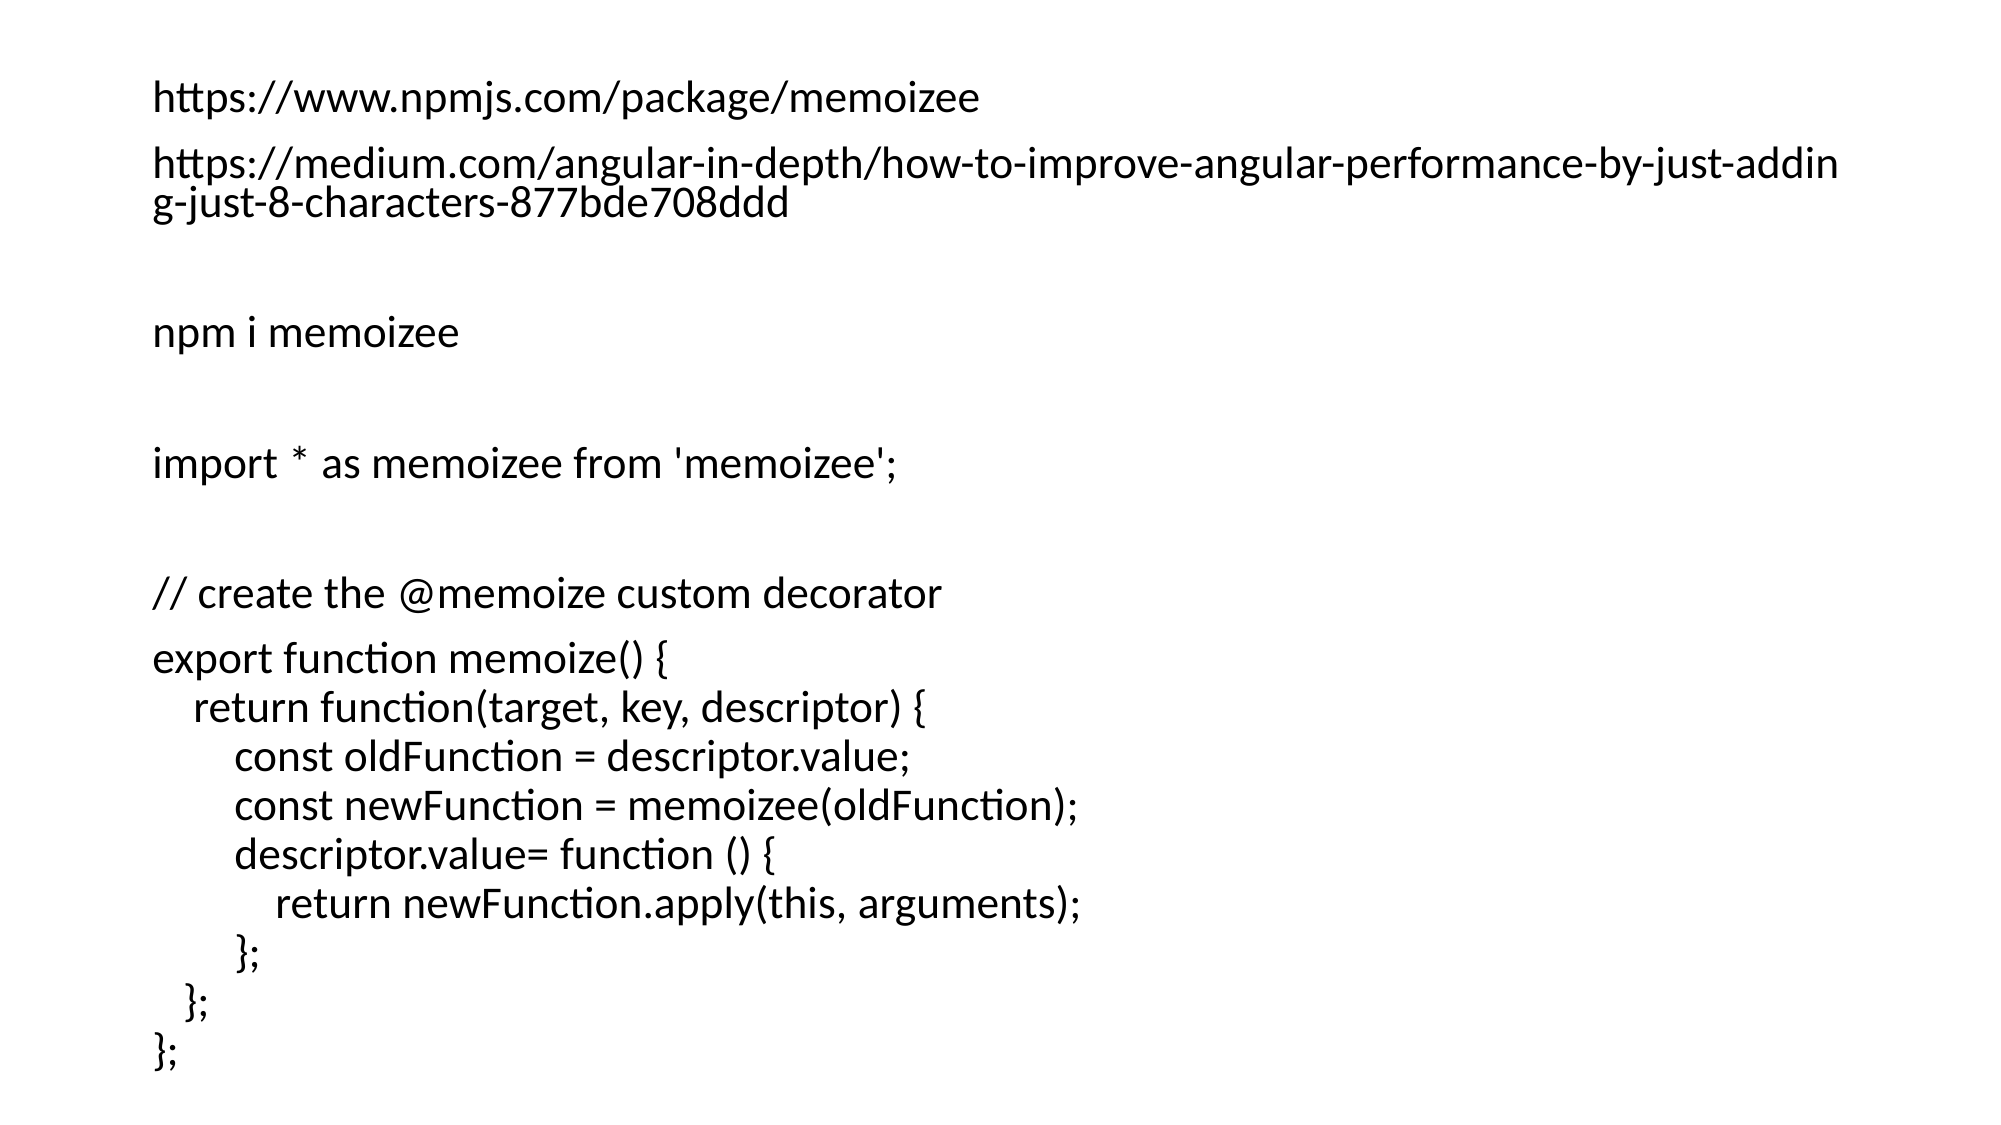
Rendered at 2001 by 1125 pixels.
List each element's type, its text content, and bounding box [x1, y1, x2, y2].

list https://www.npmjs.com/package/memoizee https://medium.com/angular-in-depth/how-to-improve-angular-performance-by-just-adding-just-8-characters-877bde708ddd npm i memoizee import * as memoizee from 'memoizee'; // create the @memoize custom decorator export function memoize() { return function(target, key, descriptor) { const oldFunction = descriptor.value; const newFunction = memoizee(oldFunction); descriptor.value= function () { return newFunction.apply(this, arguments); }; }; }; [137, 66, 1863, 1052]
